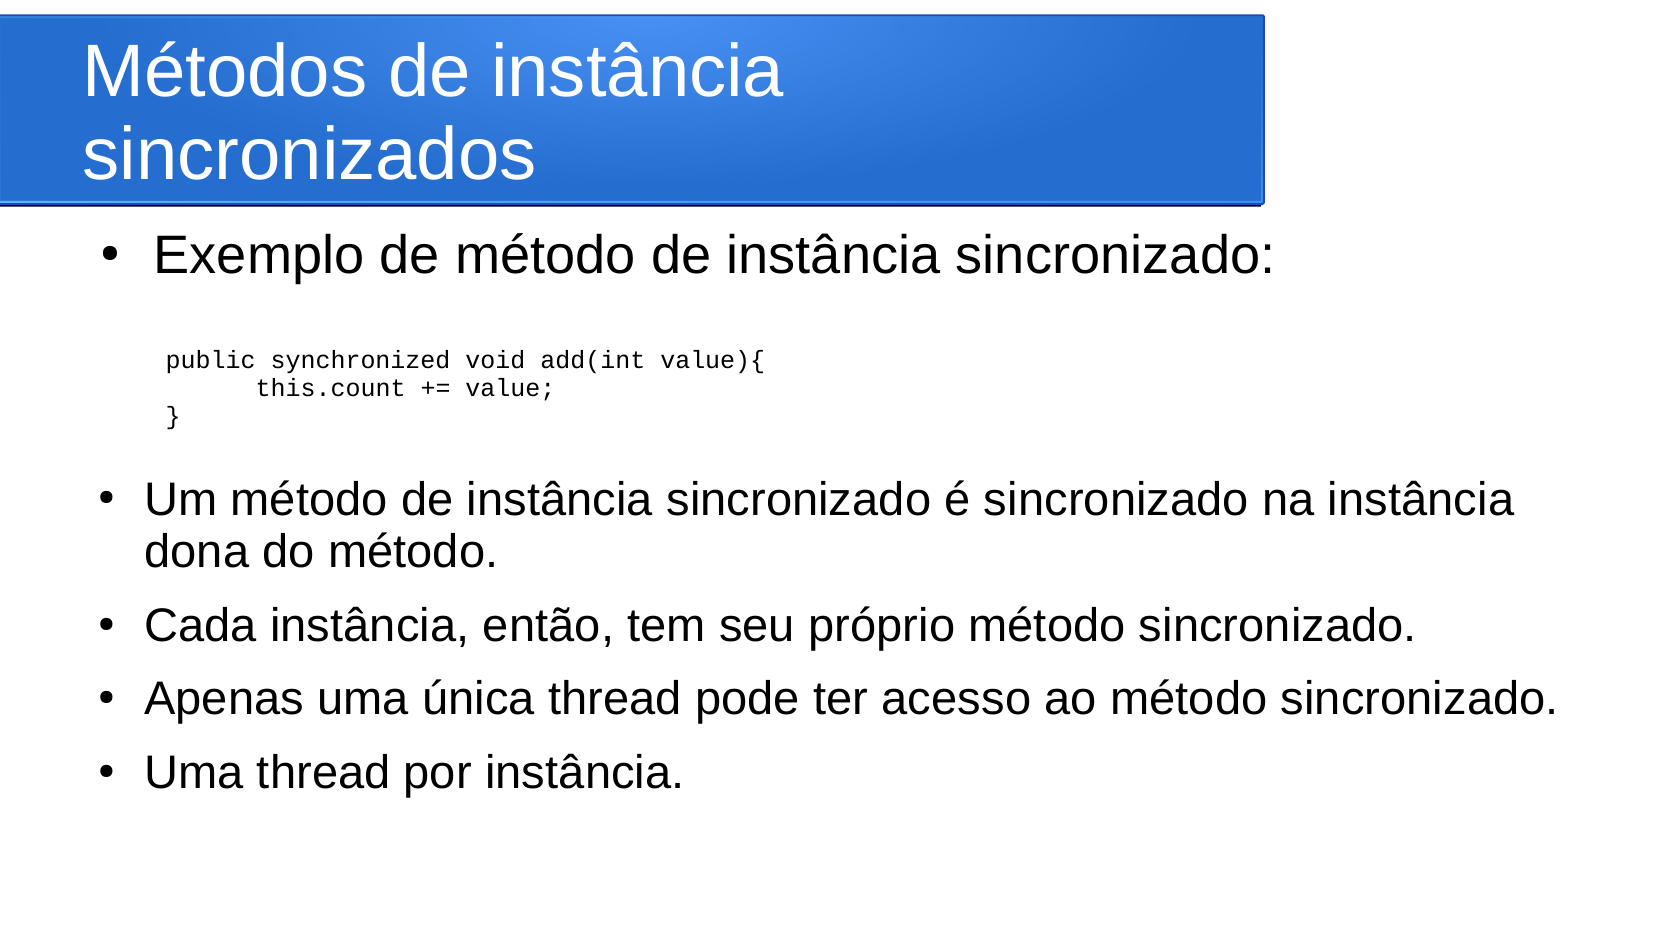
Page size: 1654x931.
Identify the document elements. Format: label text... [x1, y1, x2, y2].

text_box public synchronized void add(int value){ this.count += value; } [150, 340, 910, 472]
title Métodos de instância sincronizados [82, 29, 1235, 196]
list Um método de instância sincronizado é sincronizado na instância dona do método. Cada instância, então, tem seu próprio método sincronizado. Apenas uma única thread pode ter acesso ao método sincronizado. Uma thread por instância. [82, 472, 1571, 839]
list Exemplo de método de instância sincronizado: [82, 224, 1571, 341]
